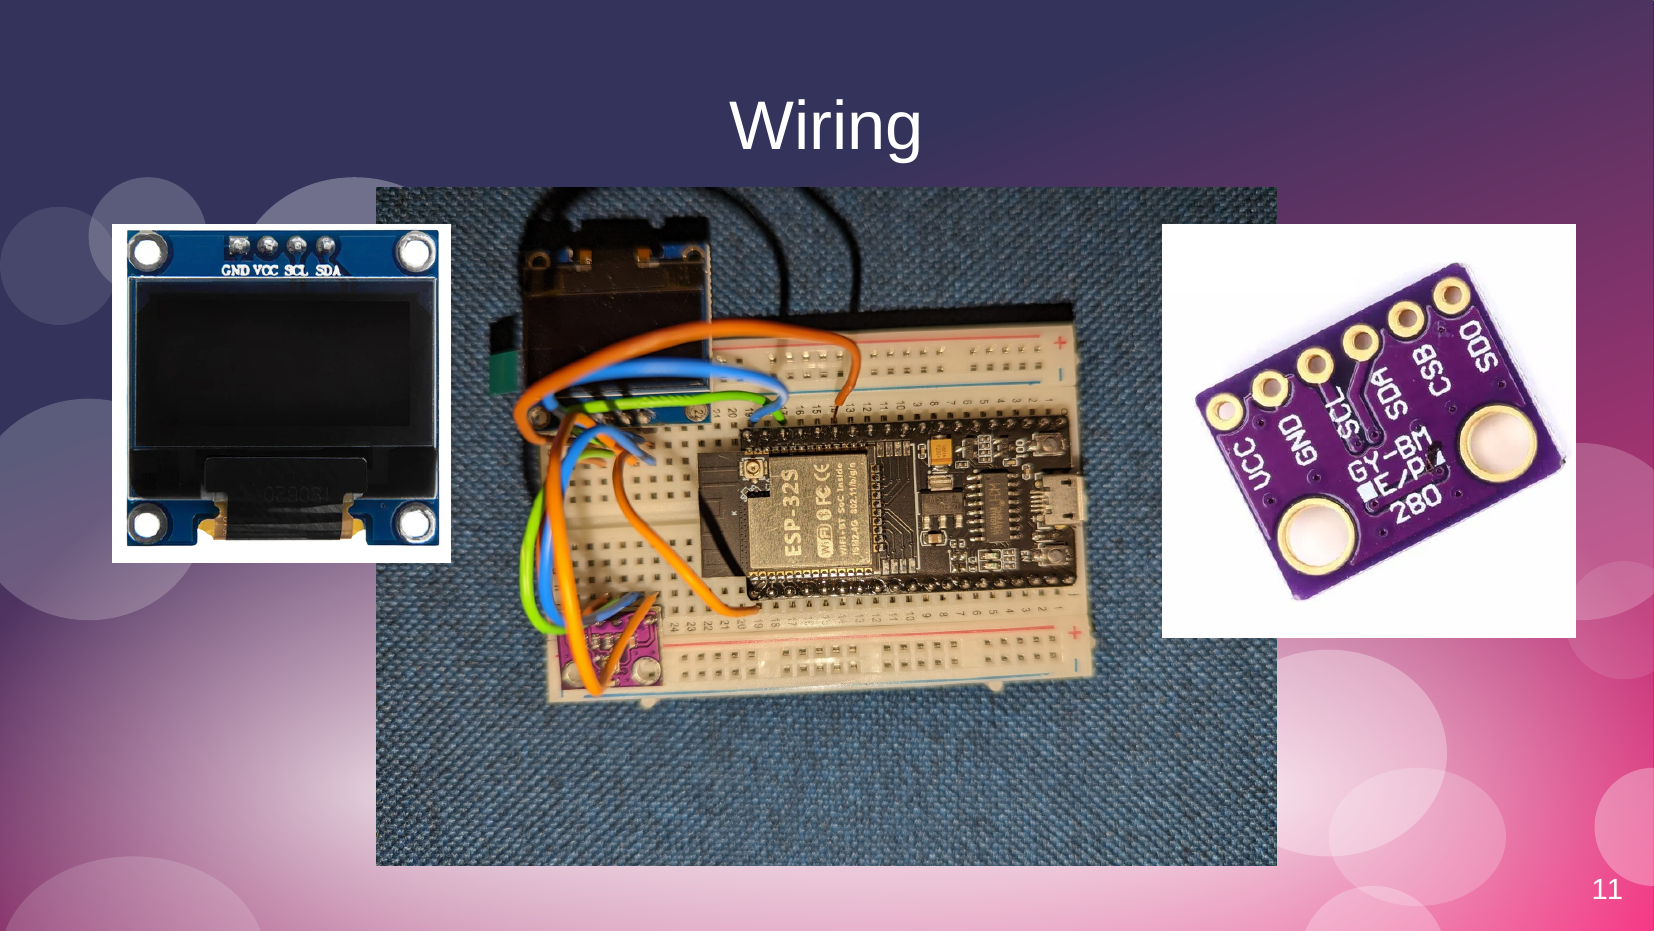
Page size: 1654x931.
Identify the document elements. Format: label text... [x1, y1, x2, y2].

picture [112, 187, 1576, 866]
title Wiring [88, 44, 1565, 207]
